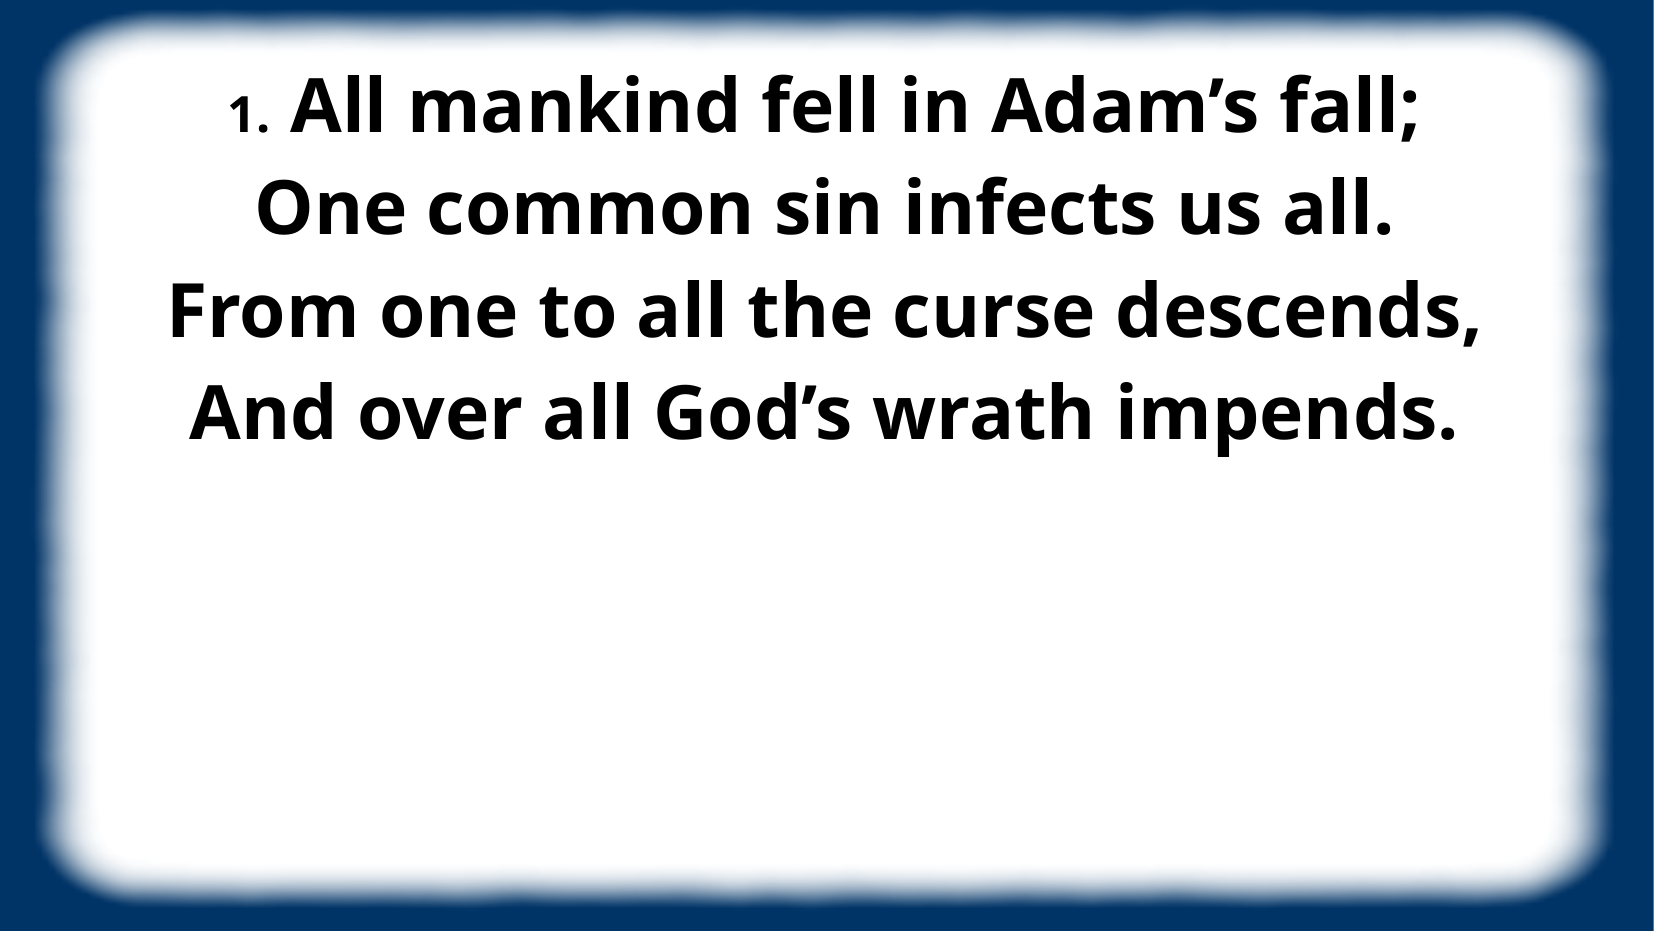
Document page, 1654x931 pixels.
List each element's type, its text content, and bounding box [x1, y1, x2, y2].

picture [0, 0, 1654, 931]
text_box 1. All mankind fell in Adam’s fall; One common sin infects us all. From one to all the curse descends, And over all God’s wrath impends. [105, 45, 1546, 460]
